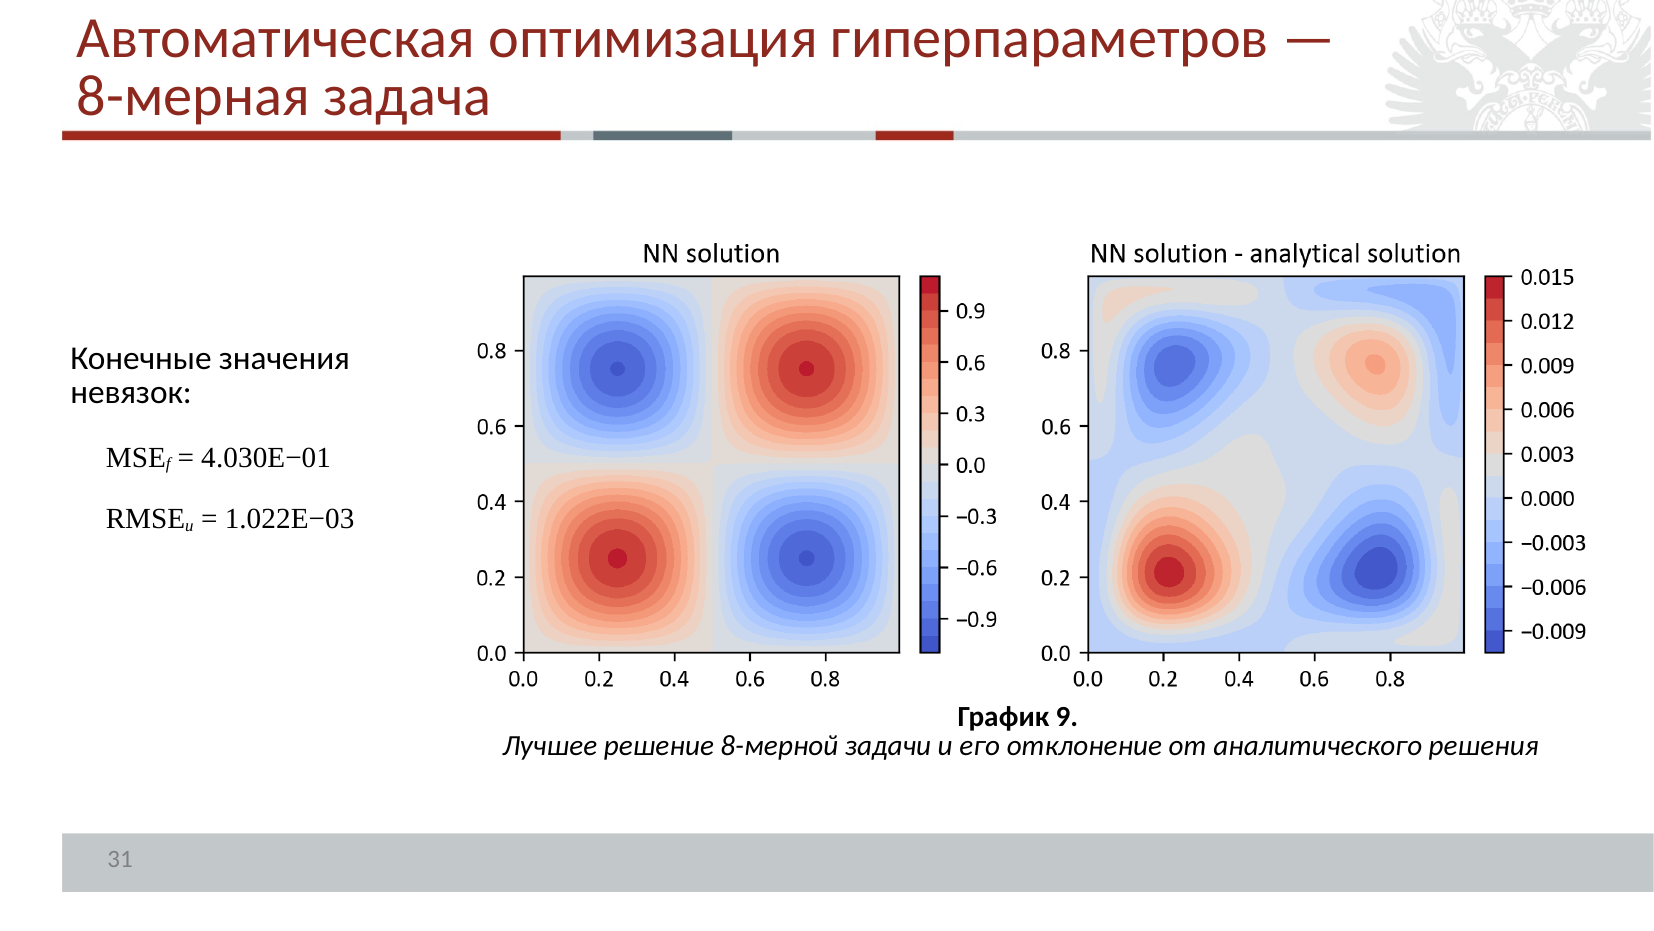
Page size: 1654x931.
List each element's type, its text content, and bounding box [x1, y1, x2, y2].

picture [0, 0, 1654, 931]
title Автоматическая оптимизация гиперпараметров — 8-мерная задача [76, 13, 1565, 131]
text_box Конечные значения невязок: MSEf = 4.030E−01 RMSEu = 1.022E−03 [70, 345, 355, 536]
text_box График 9. Лучшее решение 8-мерной задачи и его отклонение от аналитического решения [487, 697, 1555, 771]
